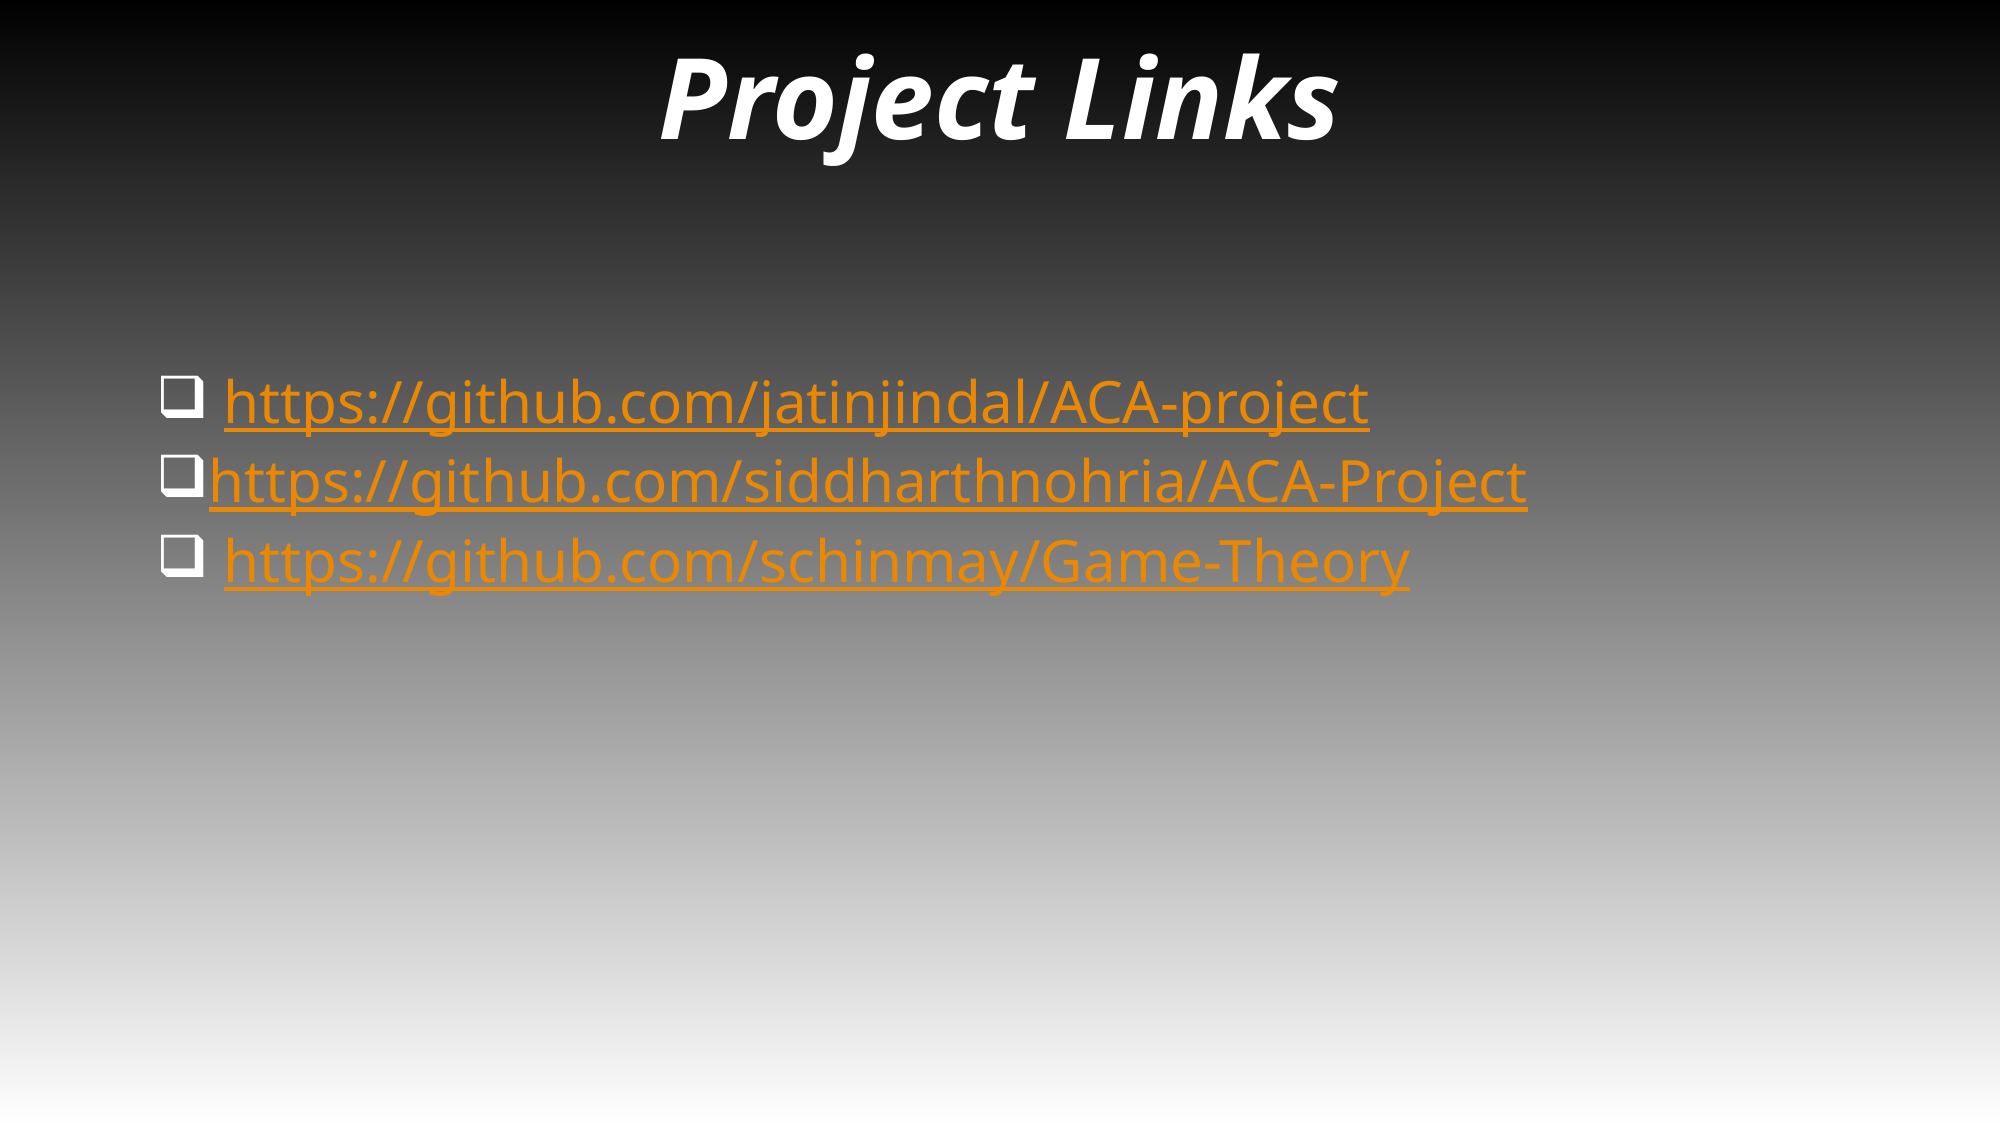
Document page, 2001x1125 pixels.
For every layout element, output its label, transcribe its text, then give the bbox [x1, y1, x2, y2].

text_box https://github.com/jatinjindal/ACA-project https://github.com/siddharthnohria/ACA-Project https://github.com/schinmay/Game-Theory [141, 357, 1863, 936]
text_box Project Links [0, 19, 2000, 170]
